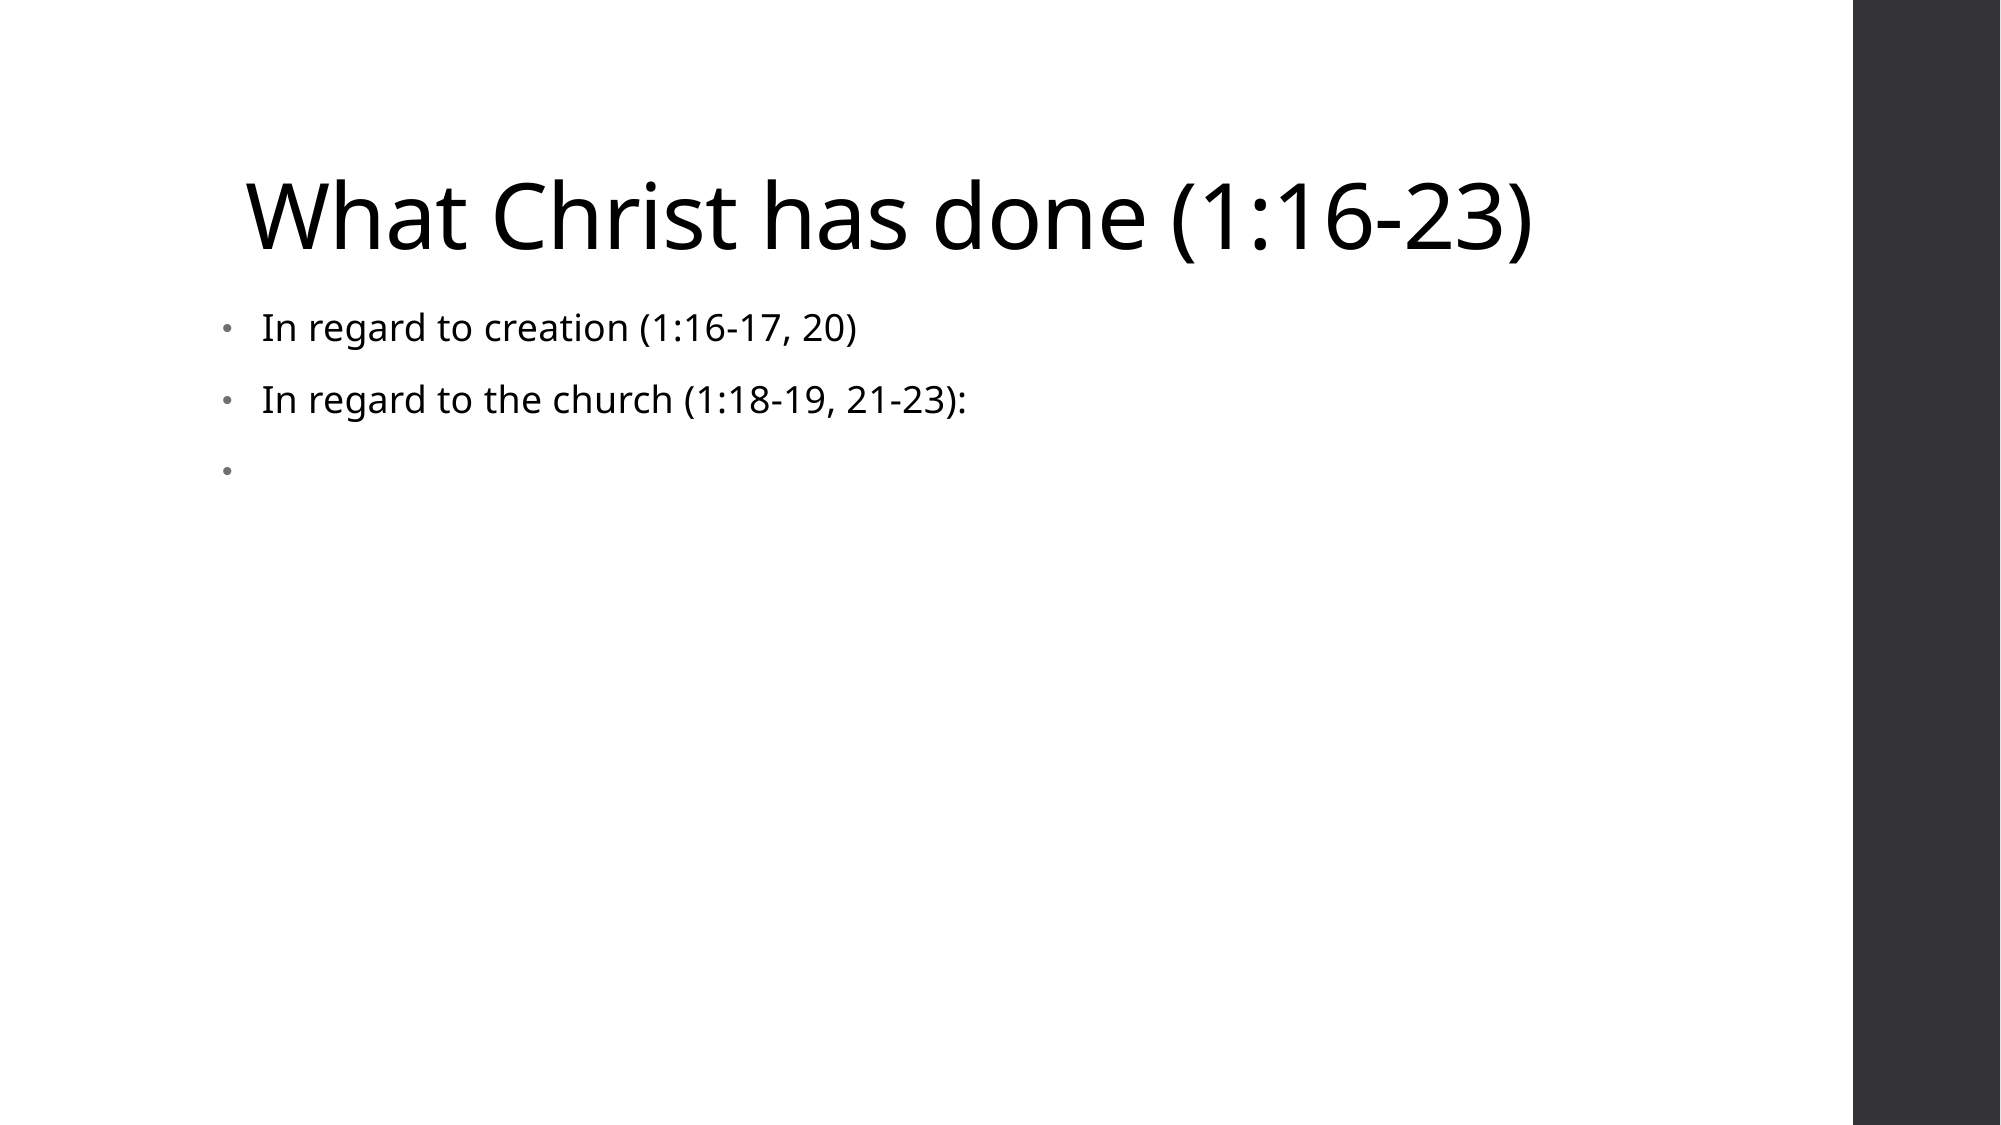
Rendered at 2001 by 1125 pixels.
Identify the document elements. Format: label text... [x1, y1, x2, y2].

list In regard to creation (1:16-17, 20) In regard to the church (1:18-19, 21-23): [206, 299, 1617, 1014]
title What Christ has done (1:16-23) [206, 60, 1797, 278]
